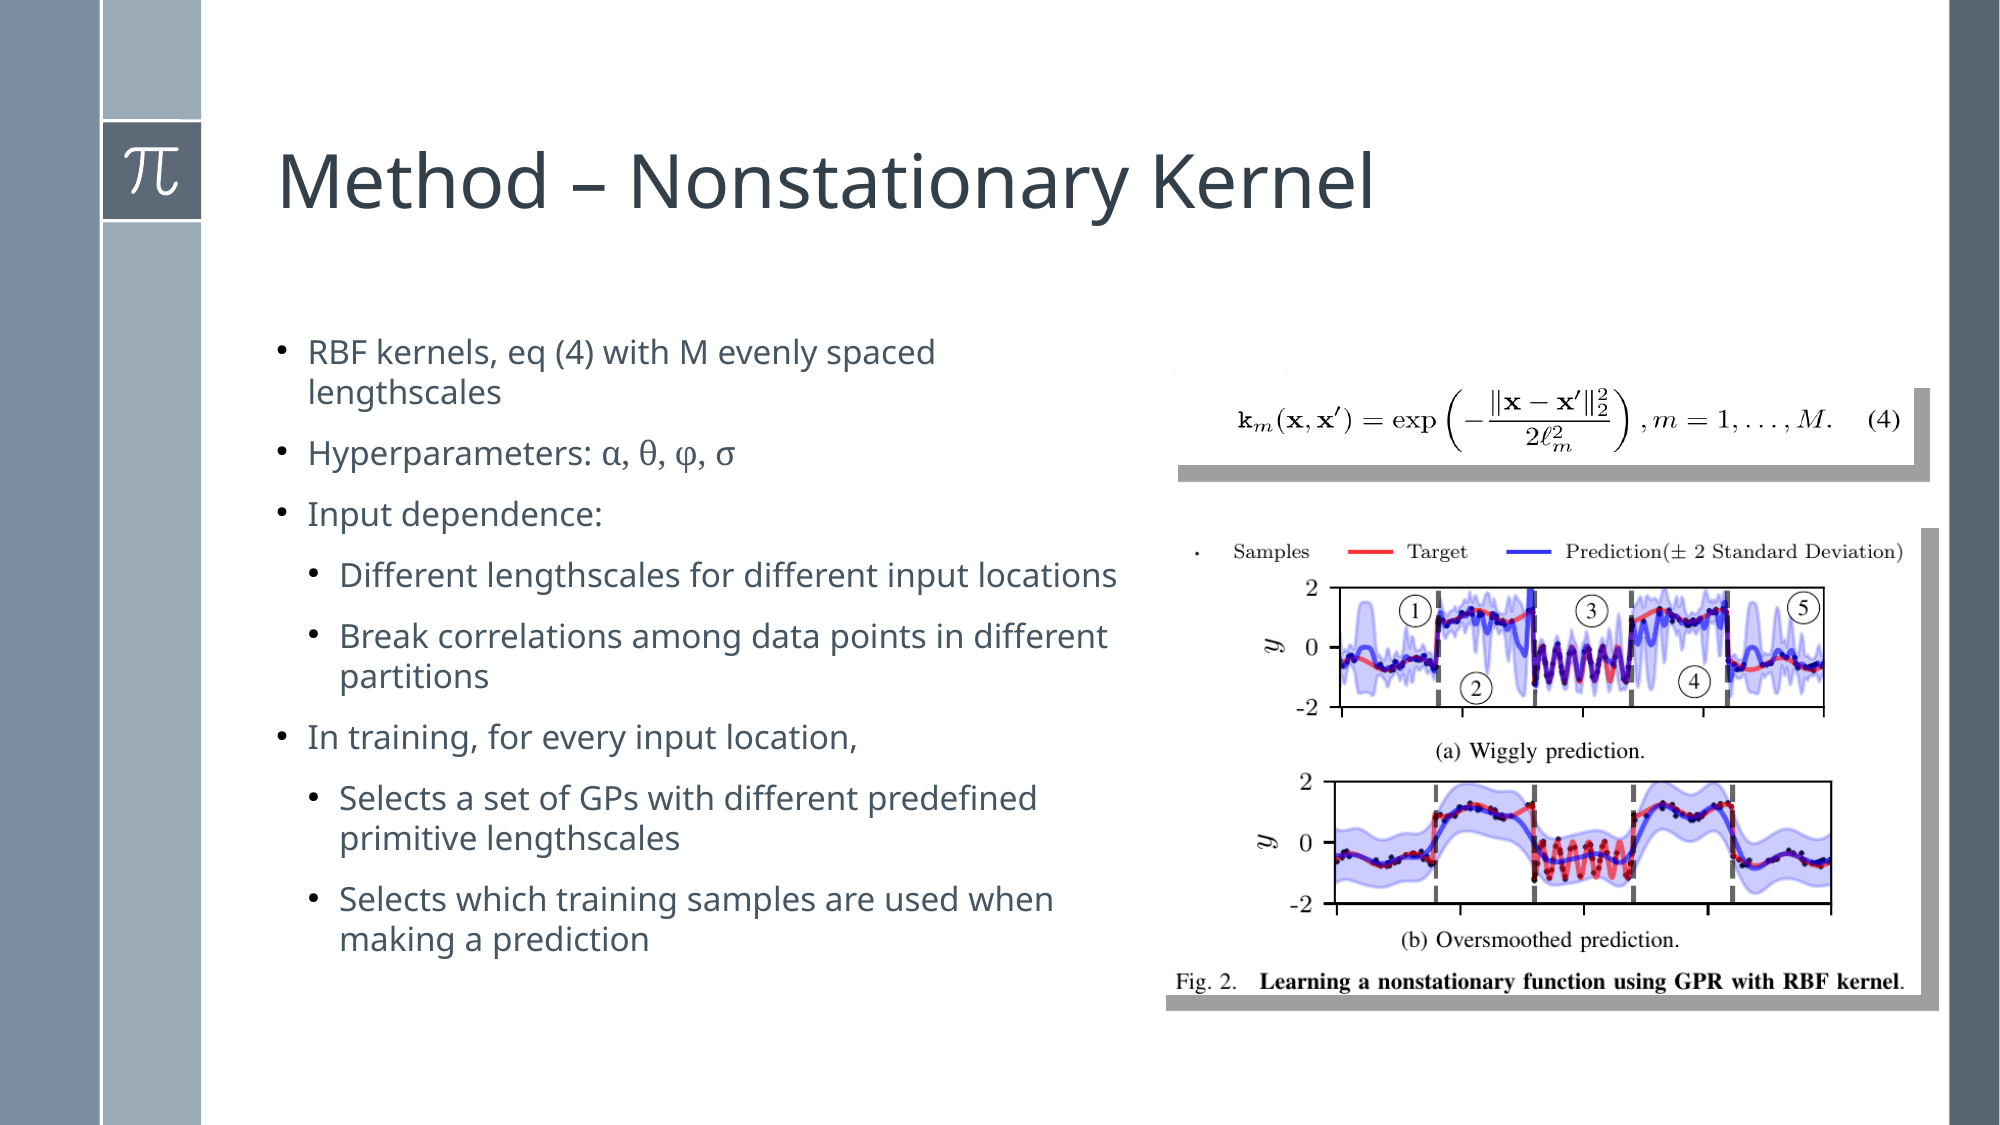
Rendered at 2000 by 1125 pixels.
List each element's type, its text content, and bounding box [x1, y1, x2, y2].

text_box RBF kernels, eq (4) with M evenly spaced lengthscales Hyperparameters: α, θ, φ, σ Input dependence: Different lengthscales for different input locations Break correlations among data points in different partitions In training, for every input location, Selects a set of GPs with different predefined primitive lengthscales Selects which training samples are used when making a prediction [261, 262, 1141, 1013]
picture [1160, 370, 1914, 465]
picture [1148, 509, 1921, 995]
text_box Method – Nonstationary Kernel [261, 29, 1867, 233]
